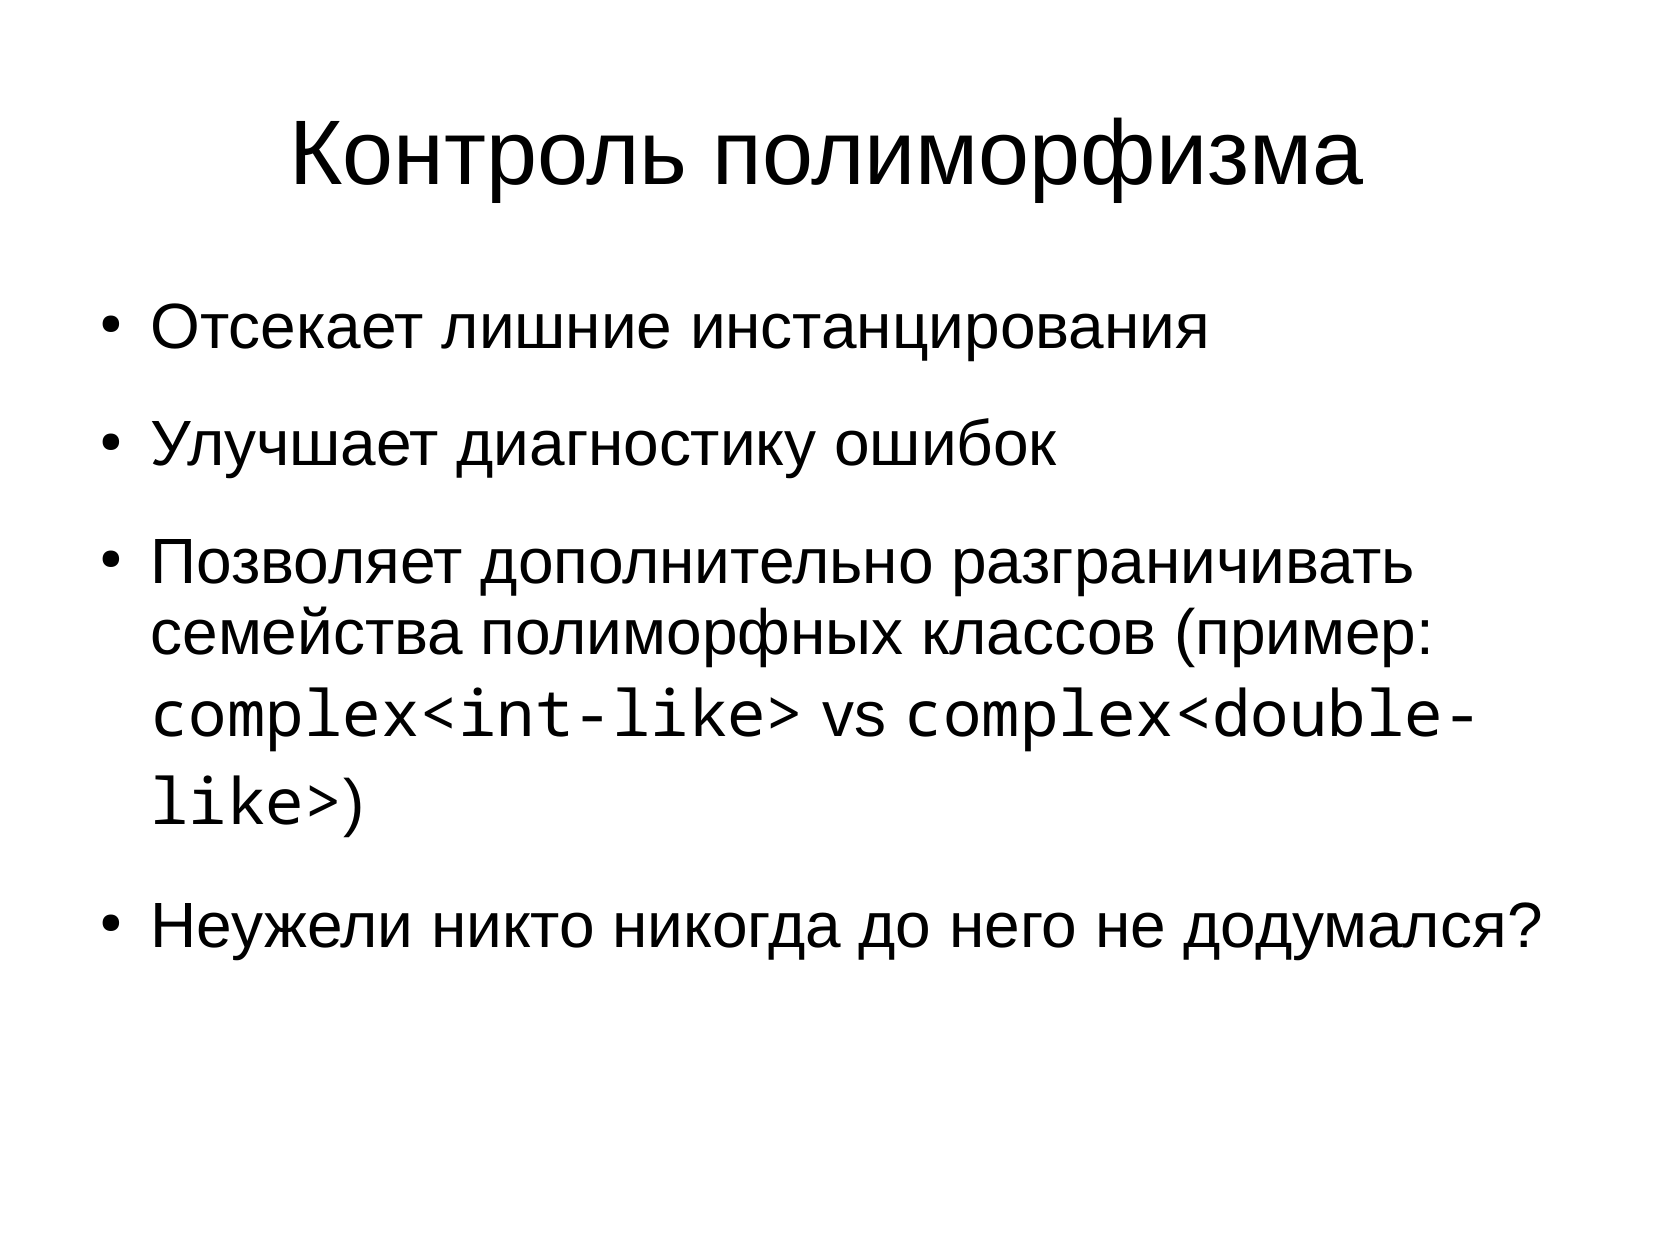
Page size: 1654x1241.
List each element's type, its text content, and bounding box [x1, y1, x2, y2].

list Отсекает лишние инстанцирования Улучшает диагностику ошибок Позволяет дополнительно разграничивать семейства полиморфных классов (пример: complex<int-like> vs complex<double-like>) Неужели никто никогда до него не додумался? [82, 290, 1571, 1010]
title Контроль полиморфизма [82, 49, 1571, 257]
